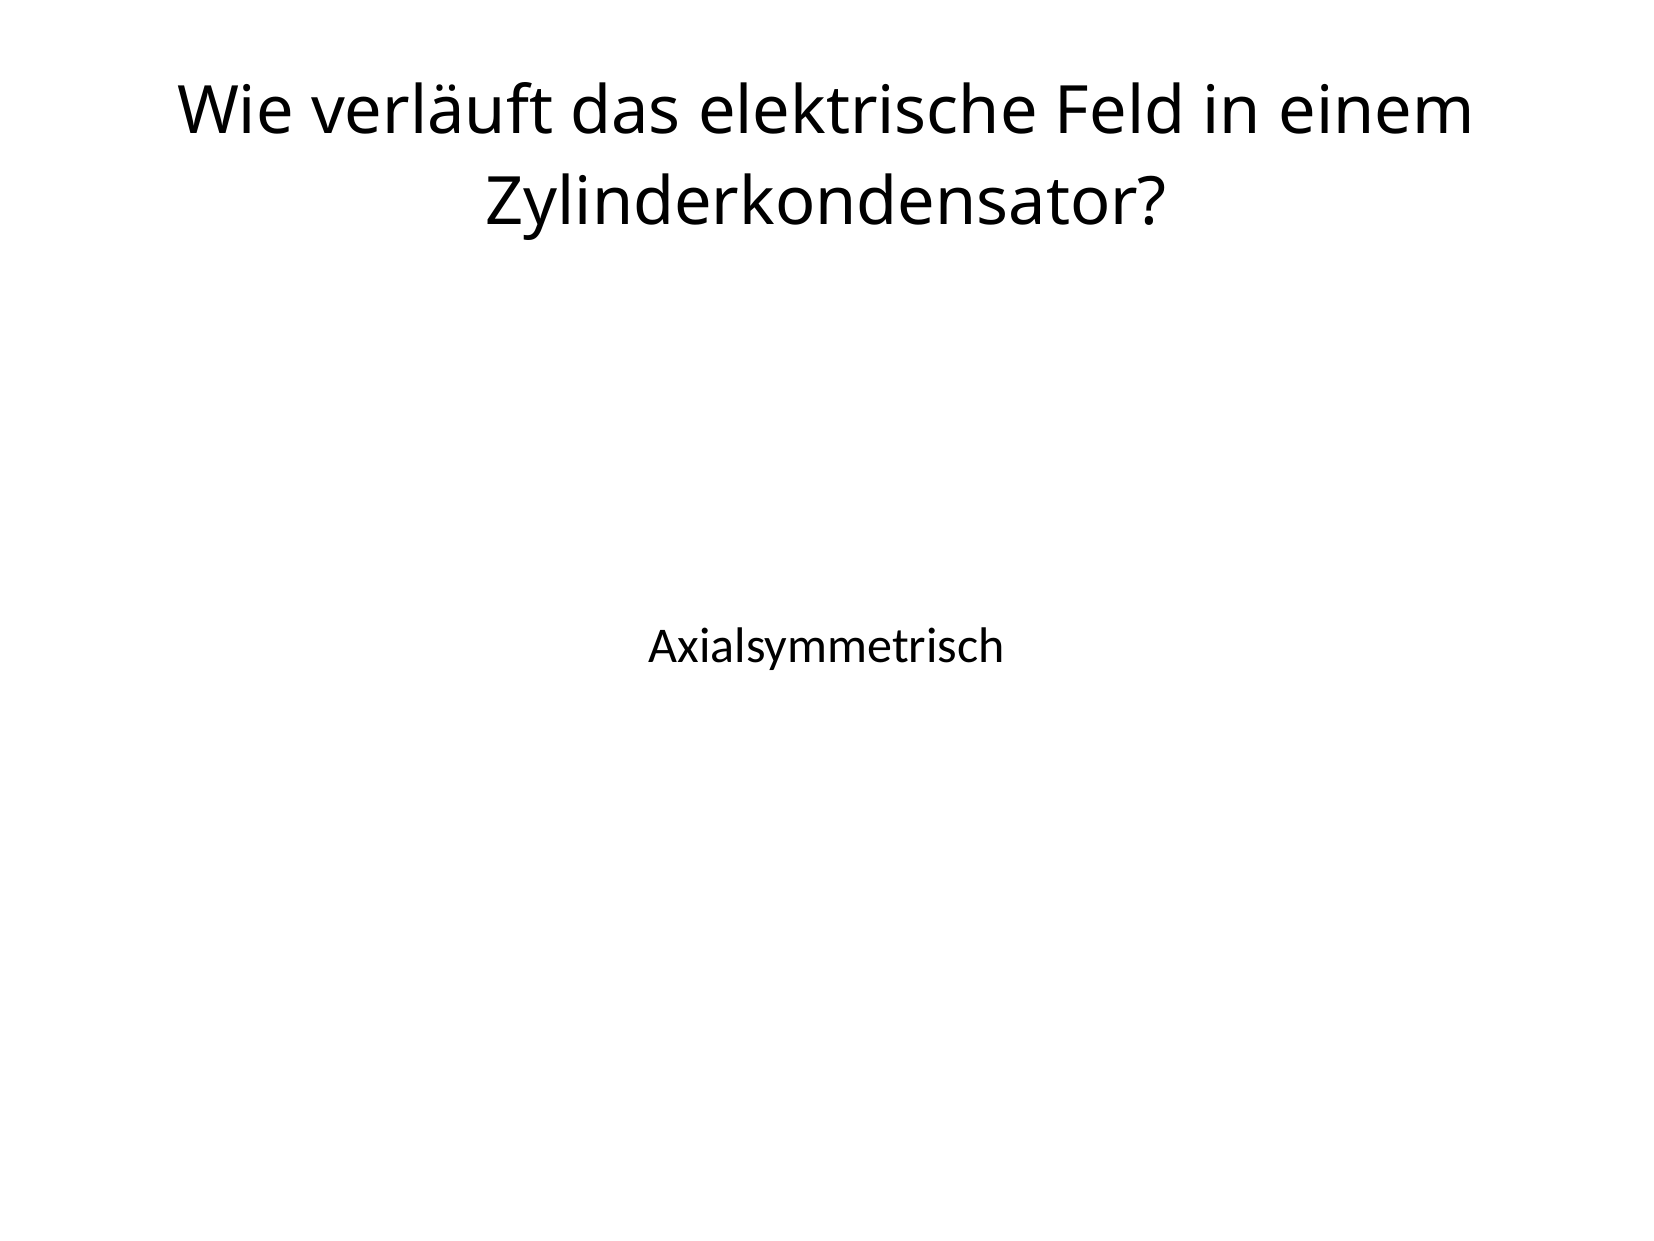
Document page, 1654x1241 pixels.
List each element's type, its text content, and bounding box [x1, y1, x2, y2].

subtitle Axialsymmetrisch [82, 290, 1571, 1010]
title Wie verläuft das elektrische Feld in einem Zylinderkondensator? [82, 49, 1571, 257]
